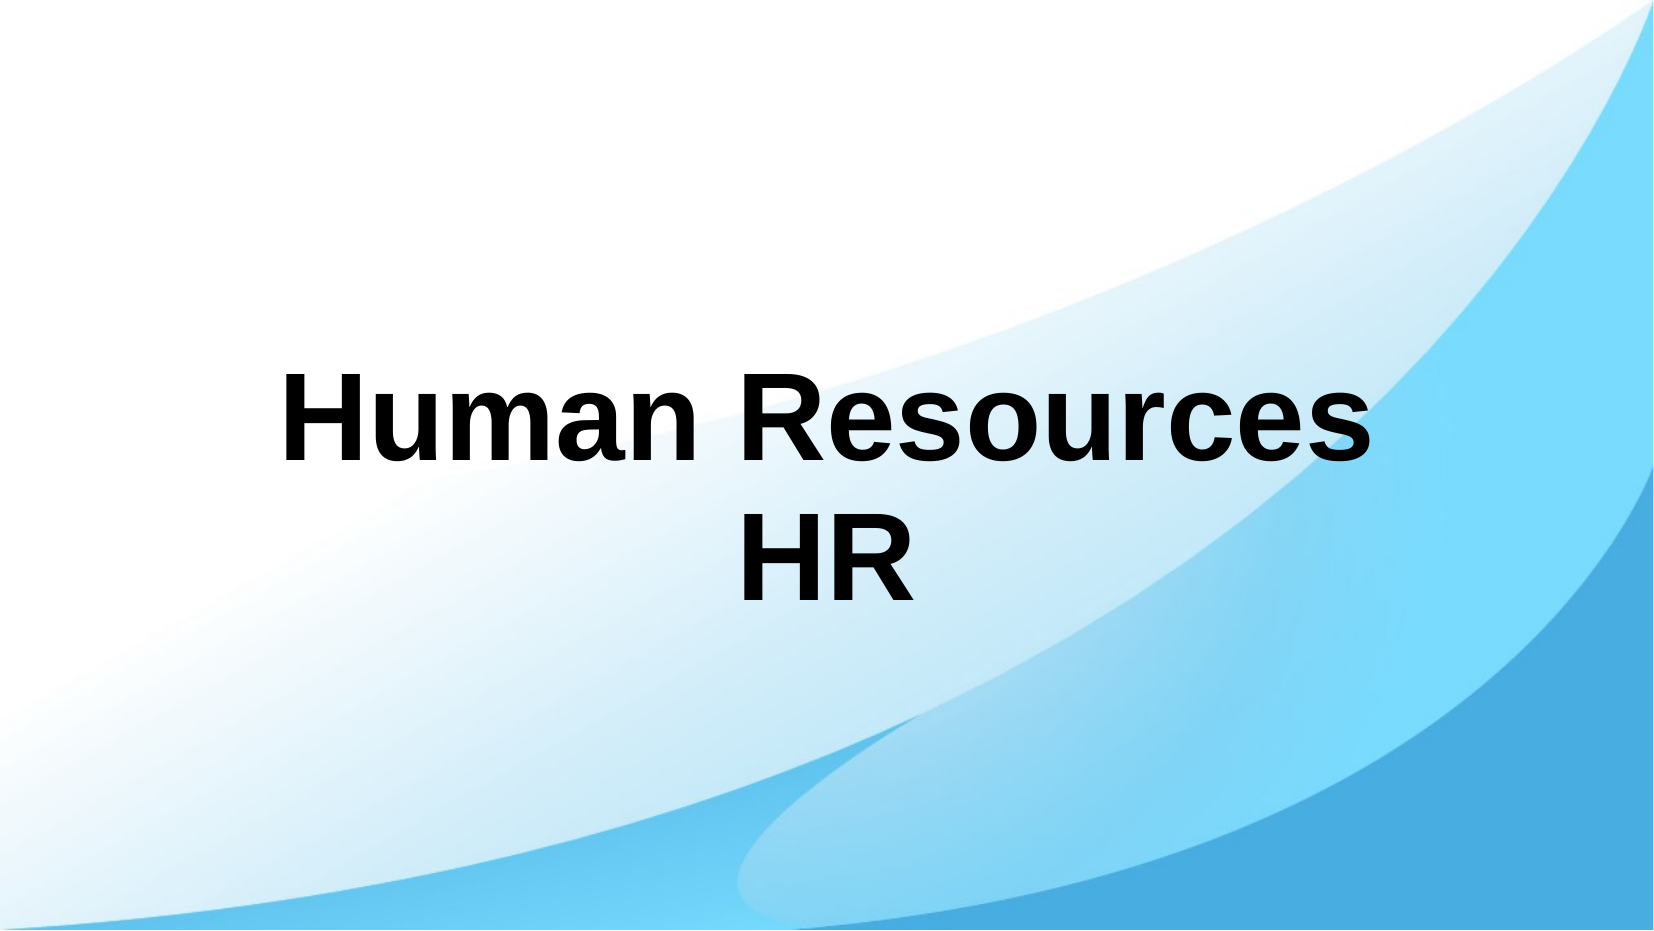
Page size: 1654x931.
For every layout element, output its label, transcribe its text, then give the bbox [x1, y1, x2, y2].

picture [0, 0, 1654, 931]
subtitle Human Resources HR [82, 217, 1571, 758]
